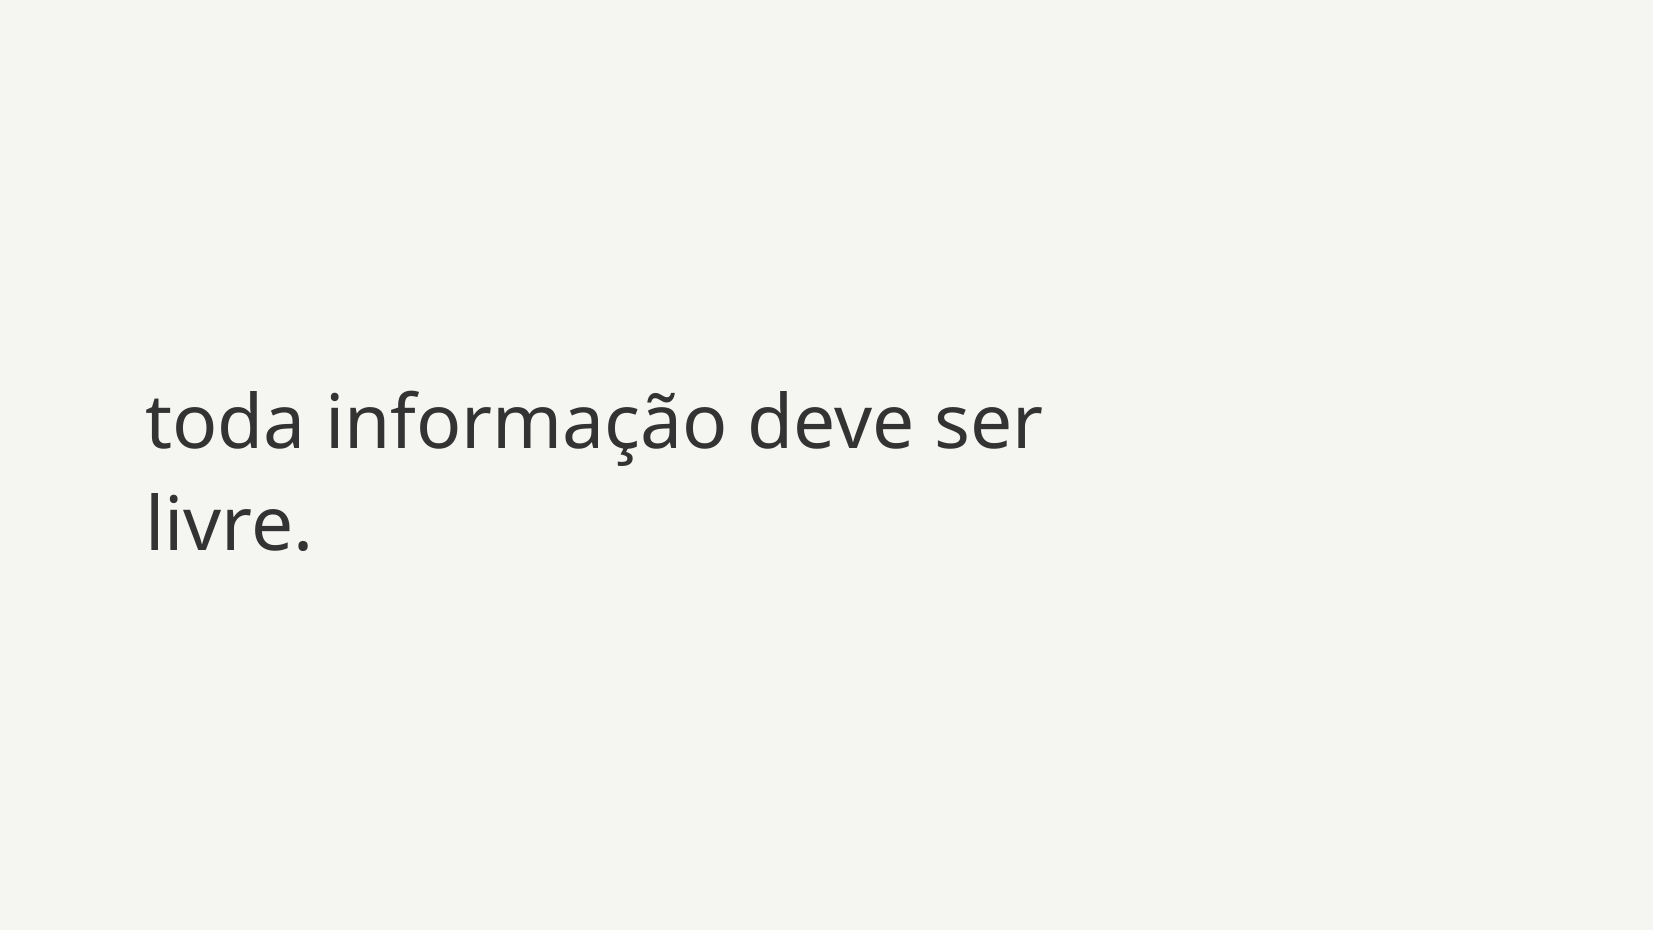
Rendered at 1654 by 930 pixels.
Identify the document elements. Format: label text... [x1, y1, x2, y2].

text_box toda informação deve ser livre. [130, 360, 1186, 752]
